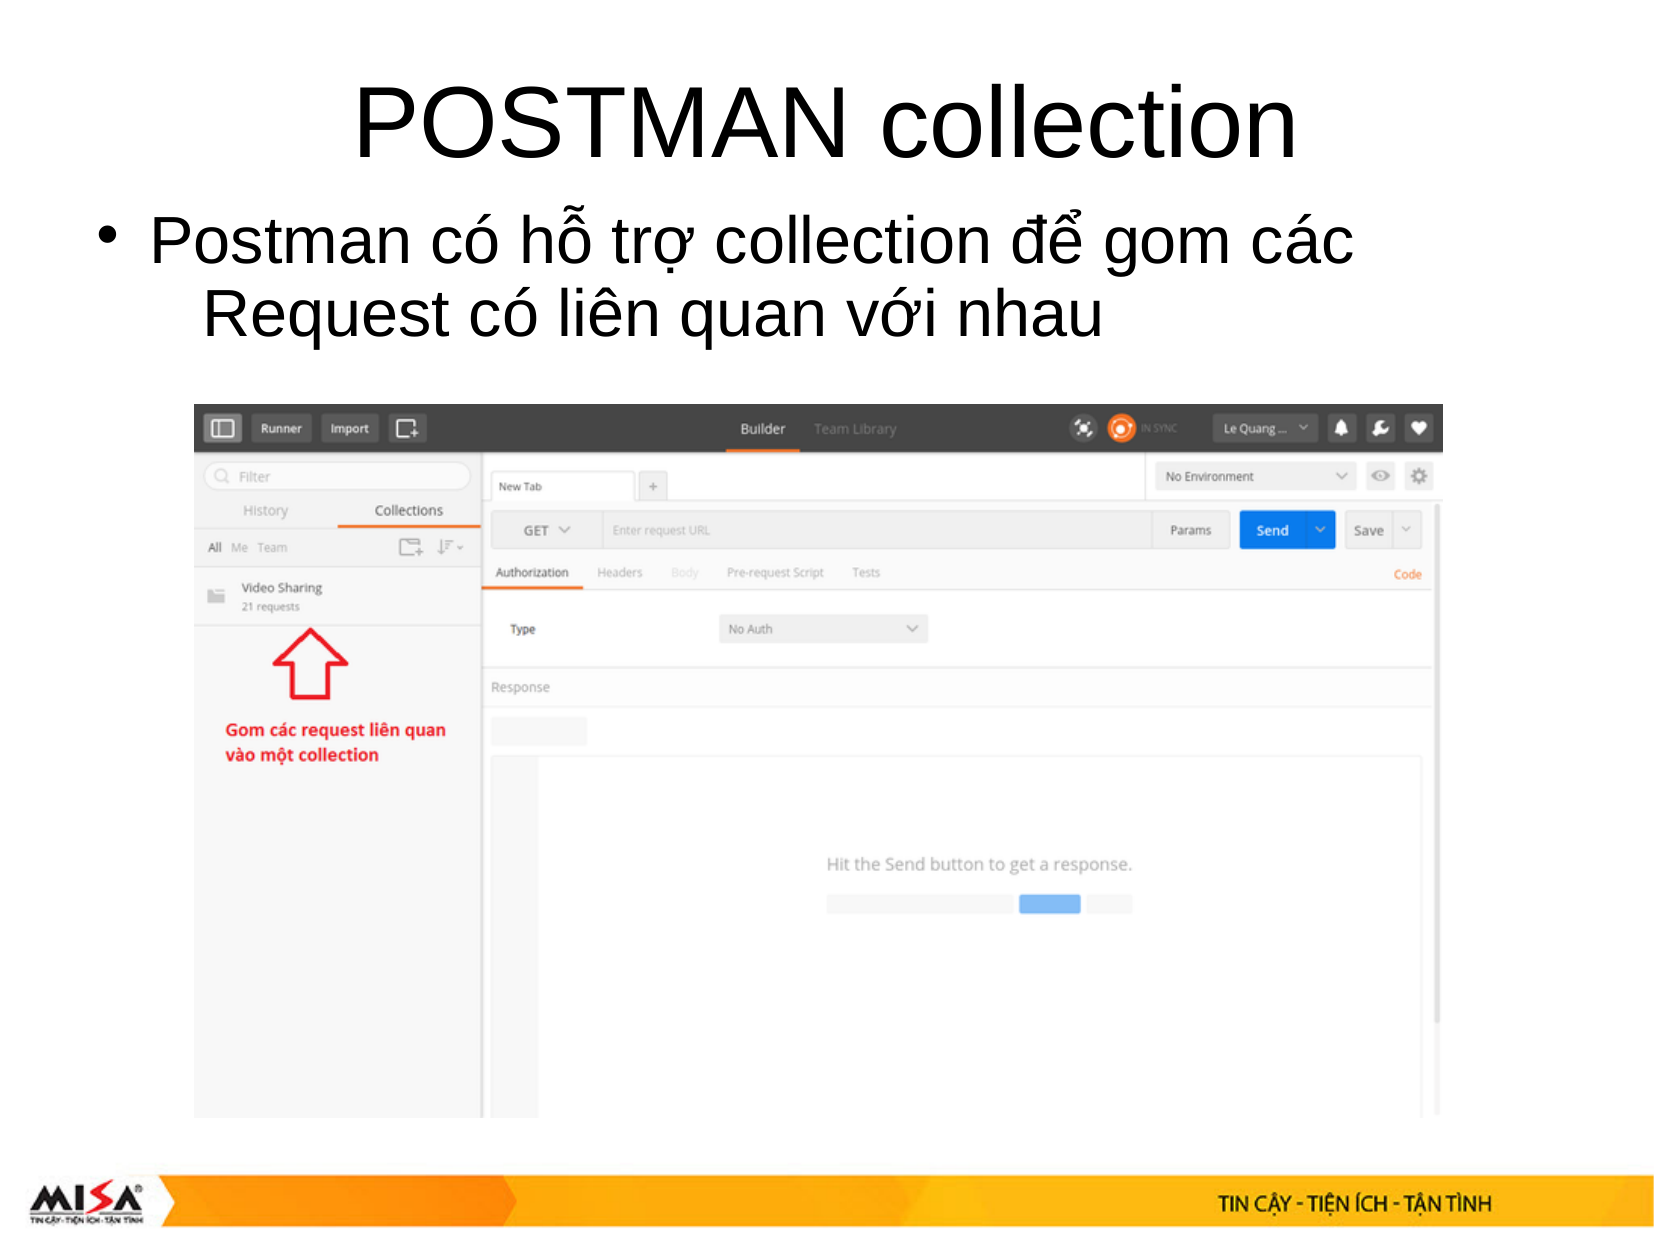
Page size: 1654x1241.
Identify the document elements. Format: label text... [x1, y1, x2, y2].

title POSTMAN collection [82, 21, 1571, 229]
picture [194, 405, 1443, 1118]
subtitle Postman có hỗ trợ collection để gom các Request có liên quan với nhau [60, 206, 1550, 394]
